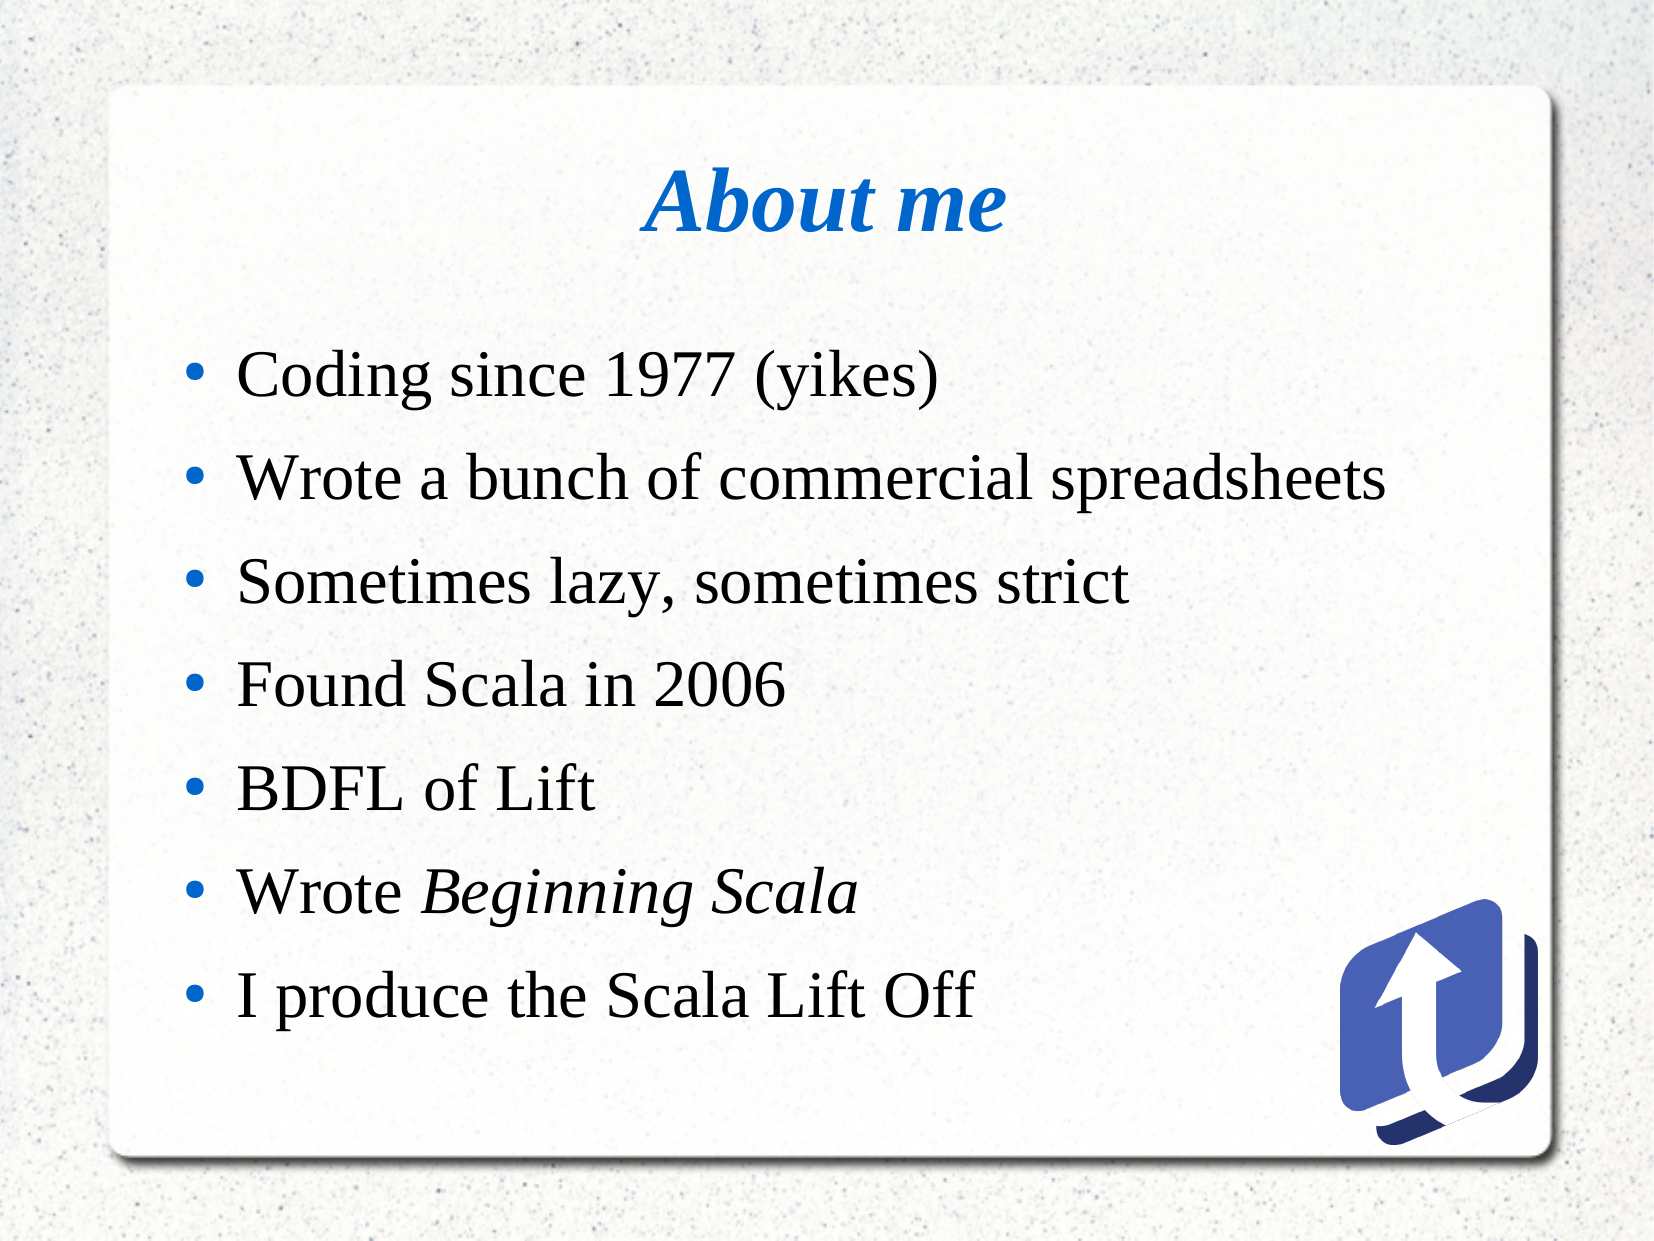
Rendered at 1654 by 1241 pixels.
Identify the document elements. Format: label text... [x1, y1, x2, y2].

picture [0, 0, 1654, 1241]
title About me [118, 96, 1536, 304]
list Coding since 1977 (yikes) Wrote a bunch of commercial spreadsheets Sometimes lazy, sometimes strict Found Scala in 2006 BDFL of Lift Wrote Beginning Scala I produce the Scala Lift Off [147, 336, 1506, 1141]
